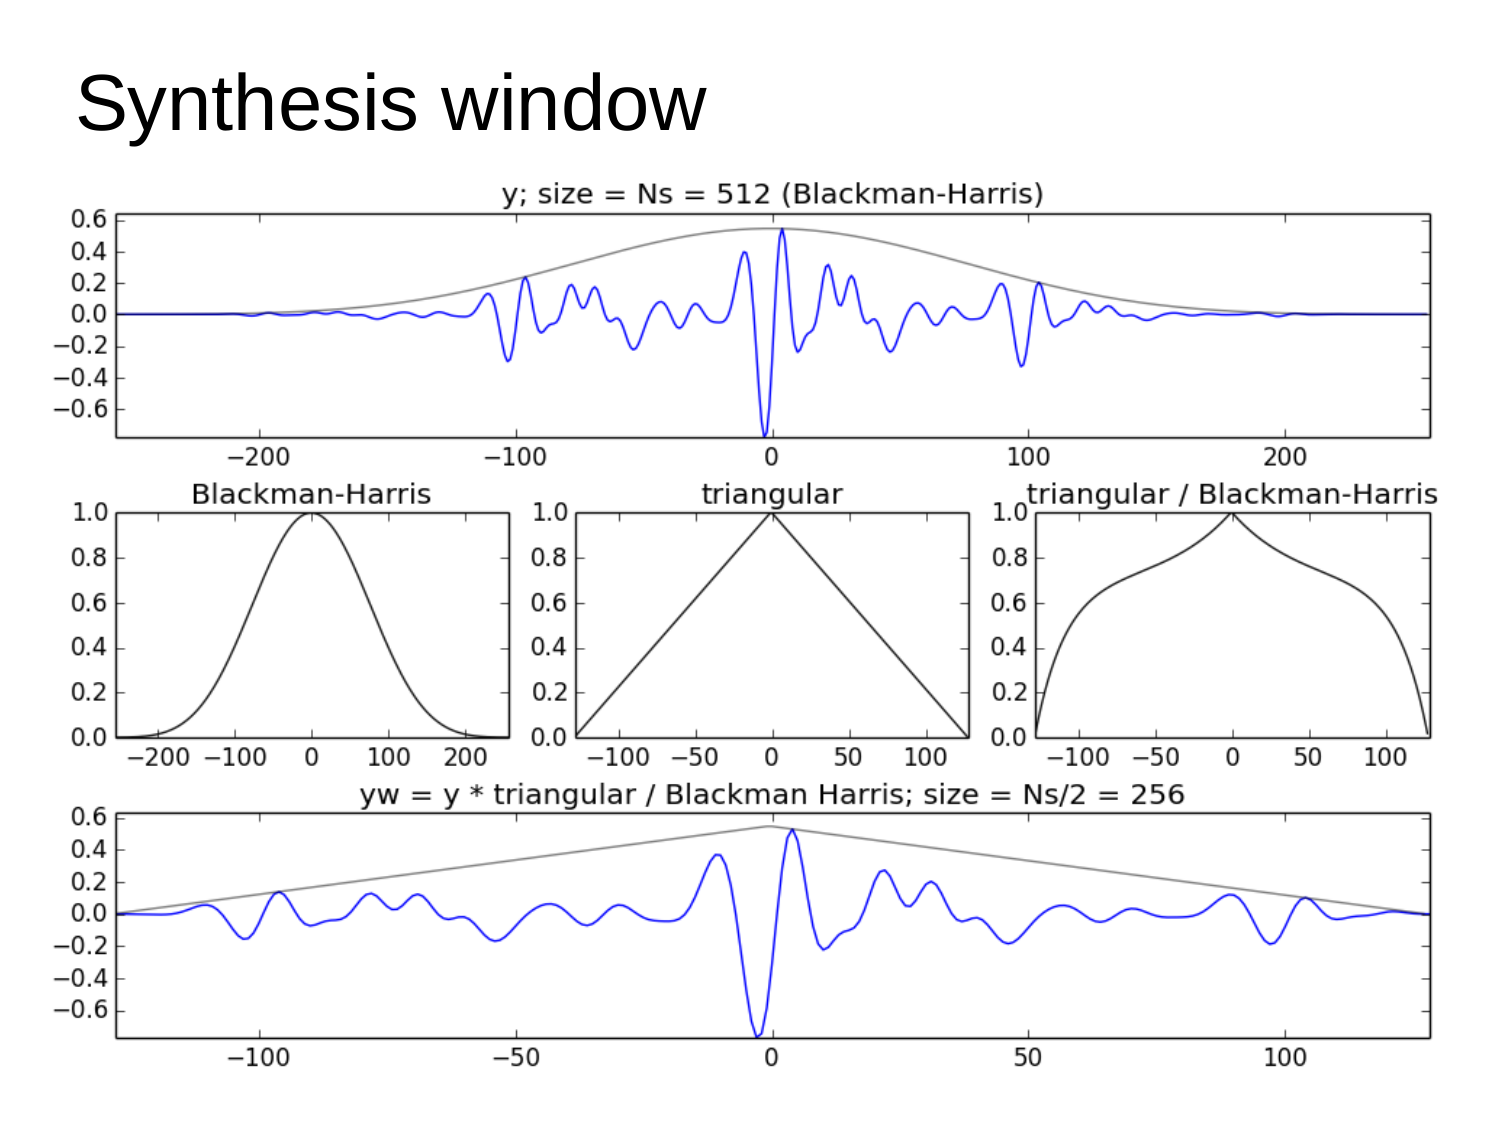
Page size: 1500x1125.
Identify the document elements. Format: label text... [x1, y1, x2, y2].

picture [33, 164, 1485, 1096]
title Synthesis window [75, 9, 1425, 164]
